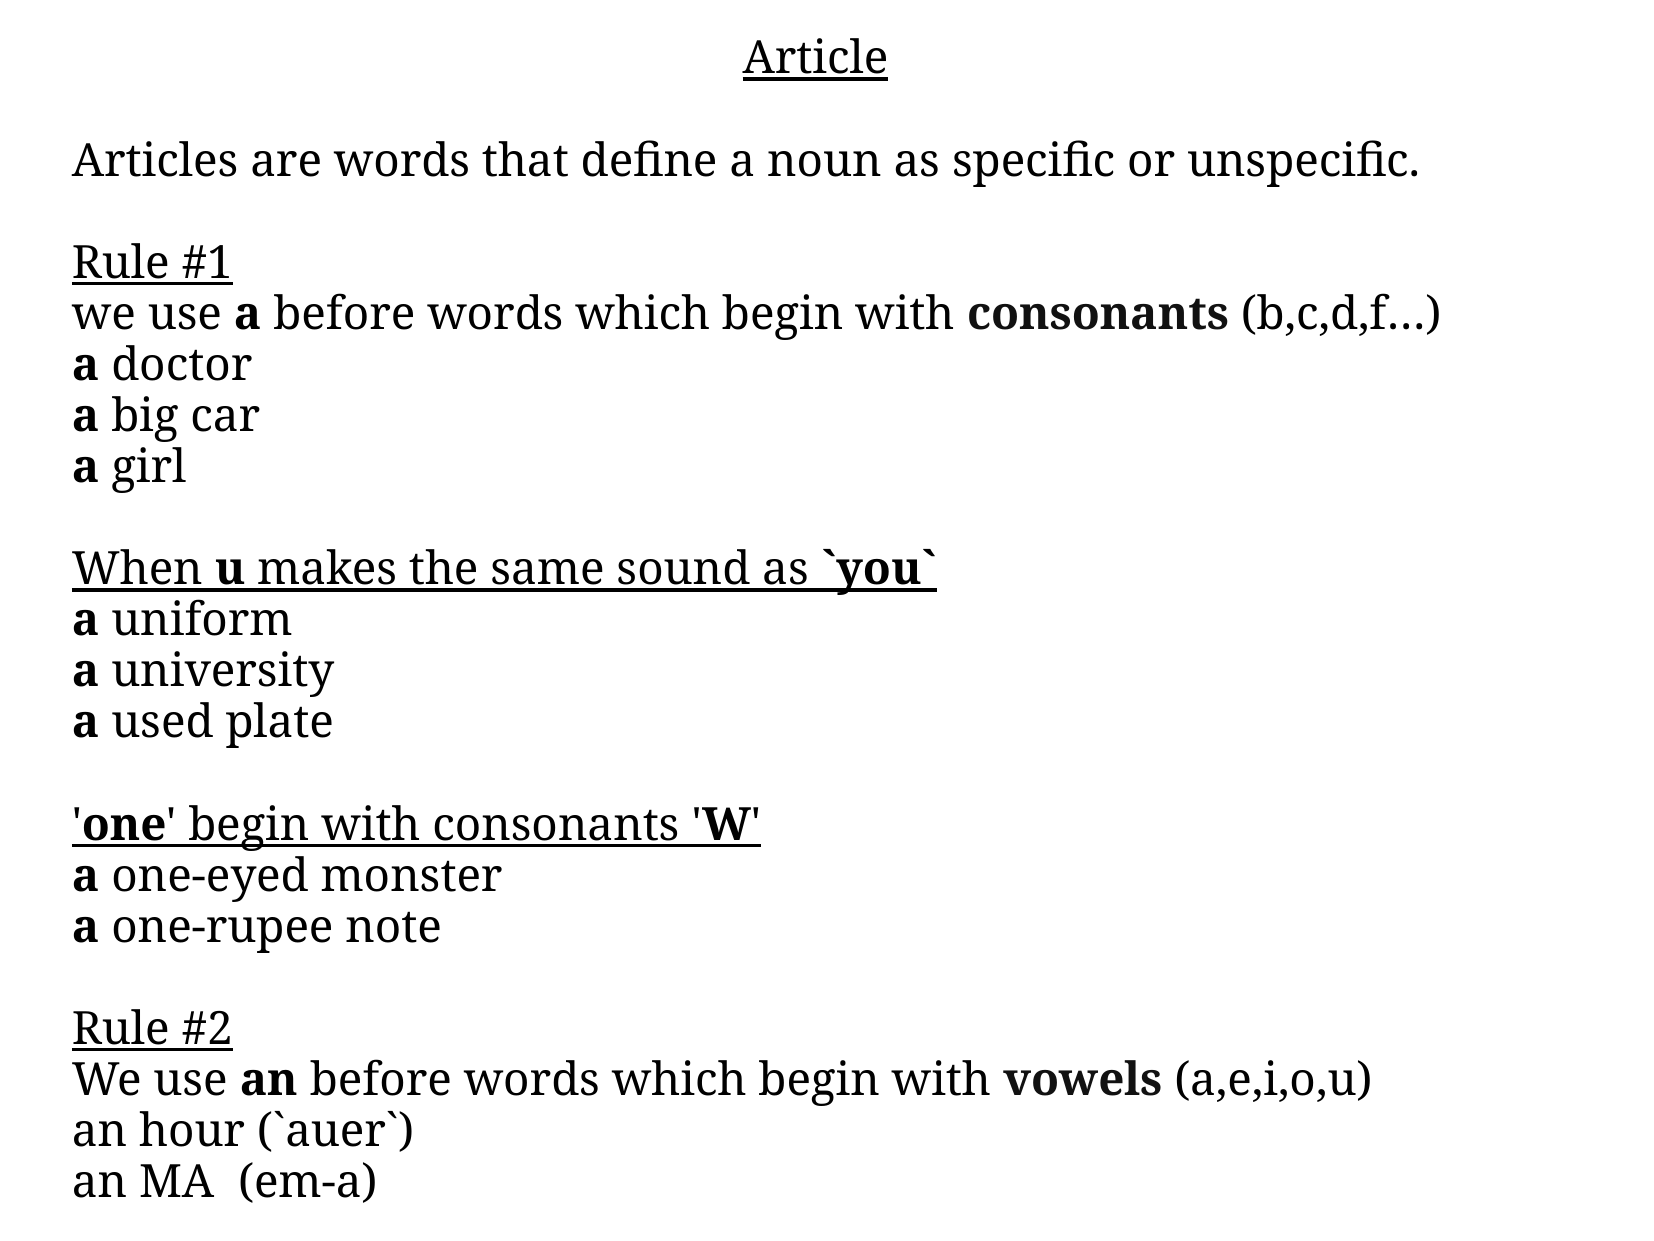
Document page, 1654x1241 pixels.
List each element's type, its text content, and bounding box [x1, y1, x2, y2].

text_box Article Articles are words that define a noun as specific or unspecific. Rule #1 we use a before words which begin with consonants (b,c,d,f…) a doctor a big car a girl When u makes the same sound as `you` a uniform a university a used plate 'one' begin with consonants 'W' a one-eyed monster a one-rupee note Rule #2 We use an before words which begin with vowels (a,e,i,o,u) an hour (`auer`) an MA (em-a) [71, 31, 1560, 1140]
